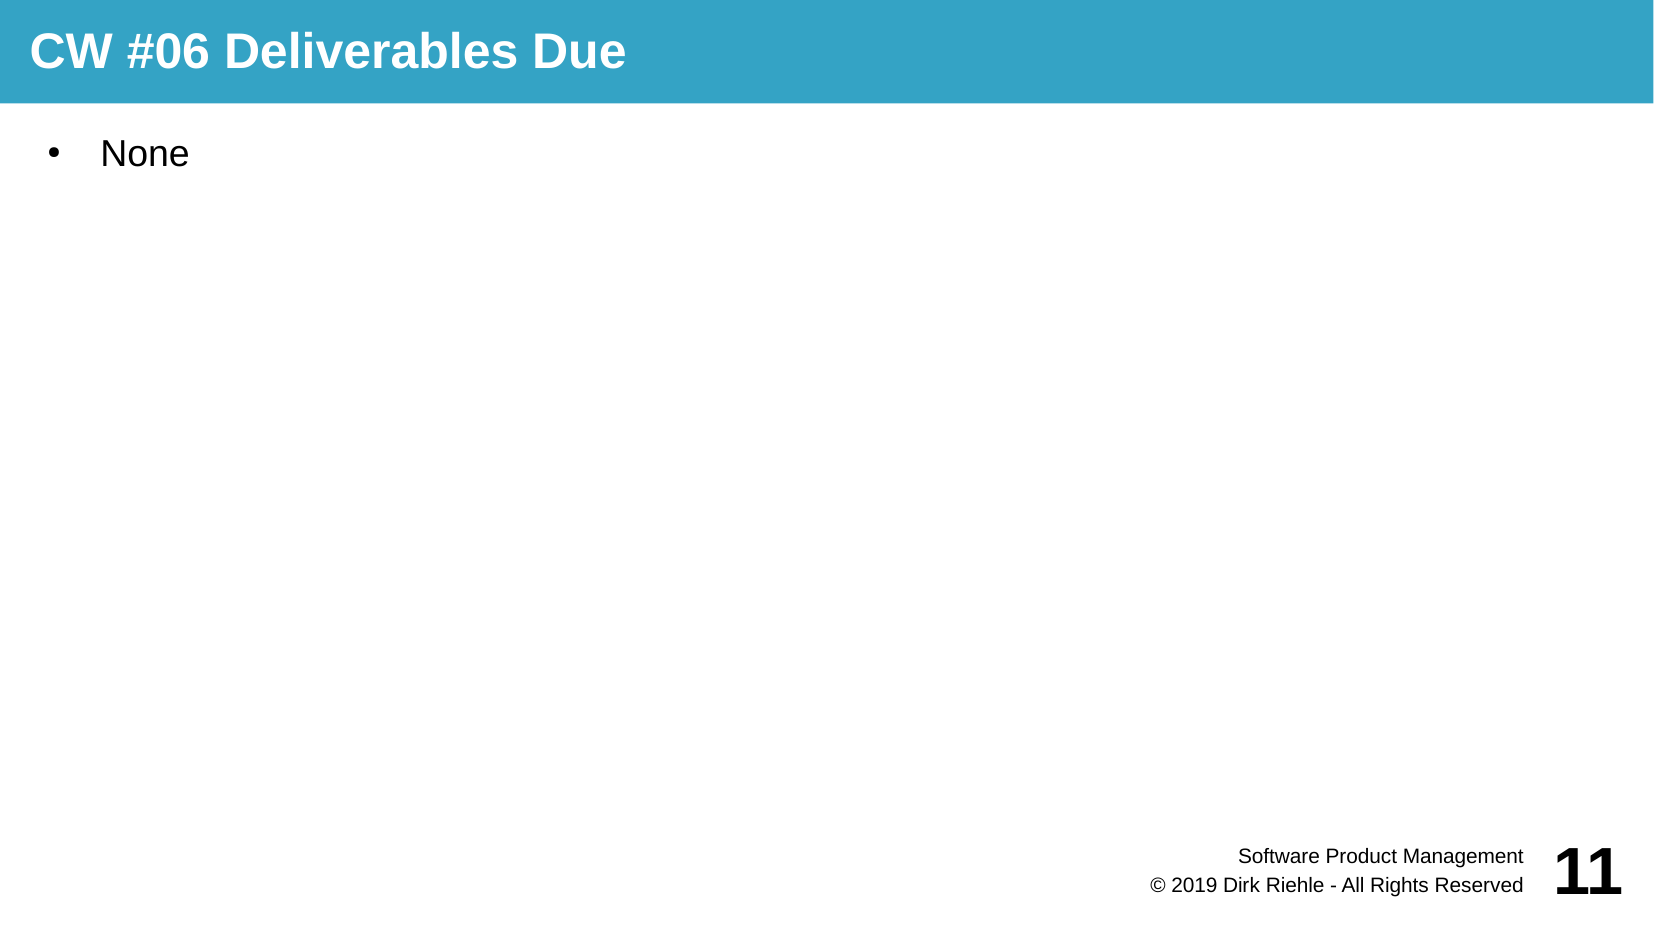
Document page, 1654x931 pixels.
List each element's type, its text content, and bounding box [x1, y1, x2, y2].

title CW #06 Deliverables Due [0, 0, 1654, 104]
list None [29, 132, 1625, 813]
